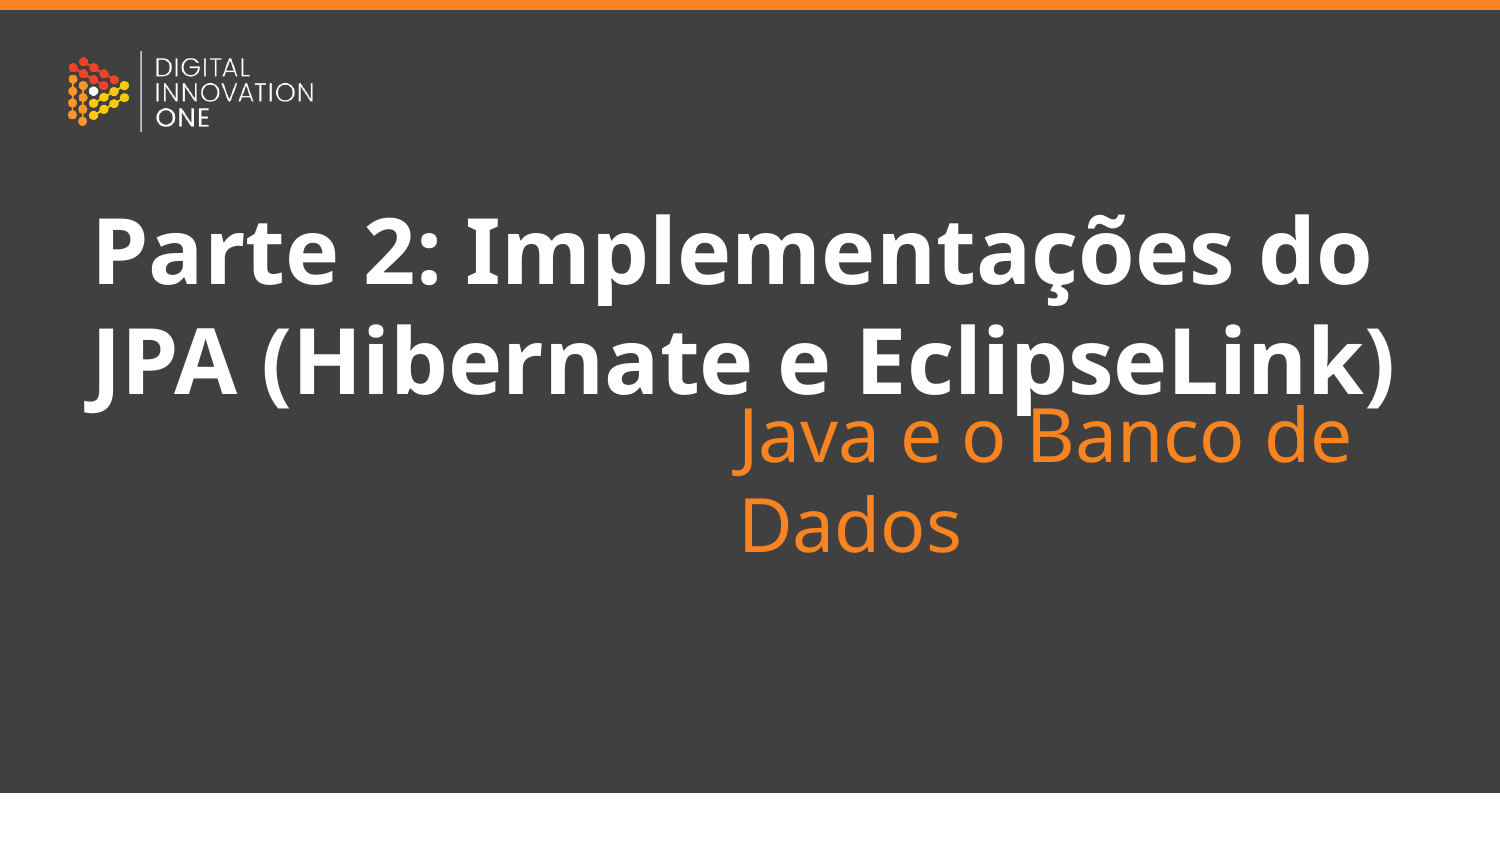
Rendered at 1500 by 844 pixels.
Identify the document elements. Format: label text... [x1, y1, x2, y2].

picture [51, 42, 330, 140]
text_box [0, 0, 1500, 844]
text_box Java e o Banco de Dados [723, 383, 1475, 482]
text_box Parte 2: Implementações do JPA (Hibernate e EclipseLink) [76, 177, 1475, 319]
